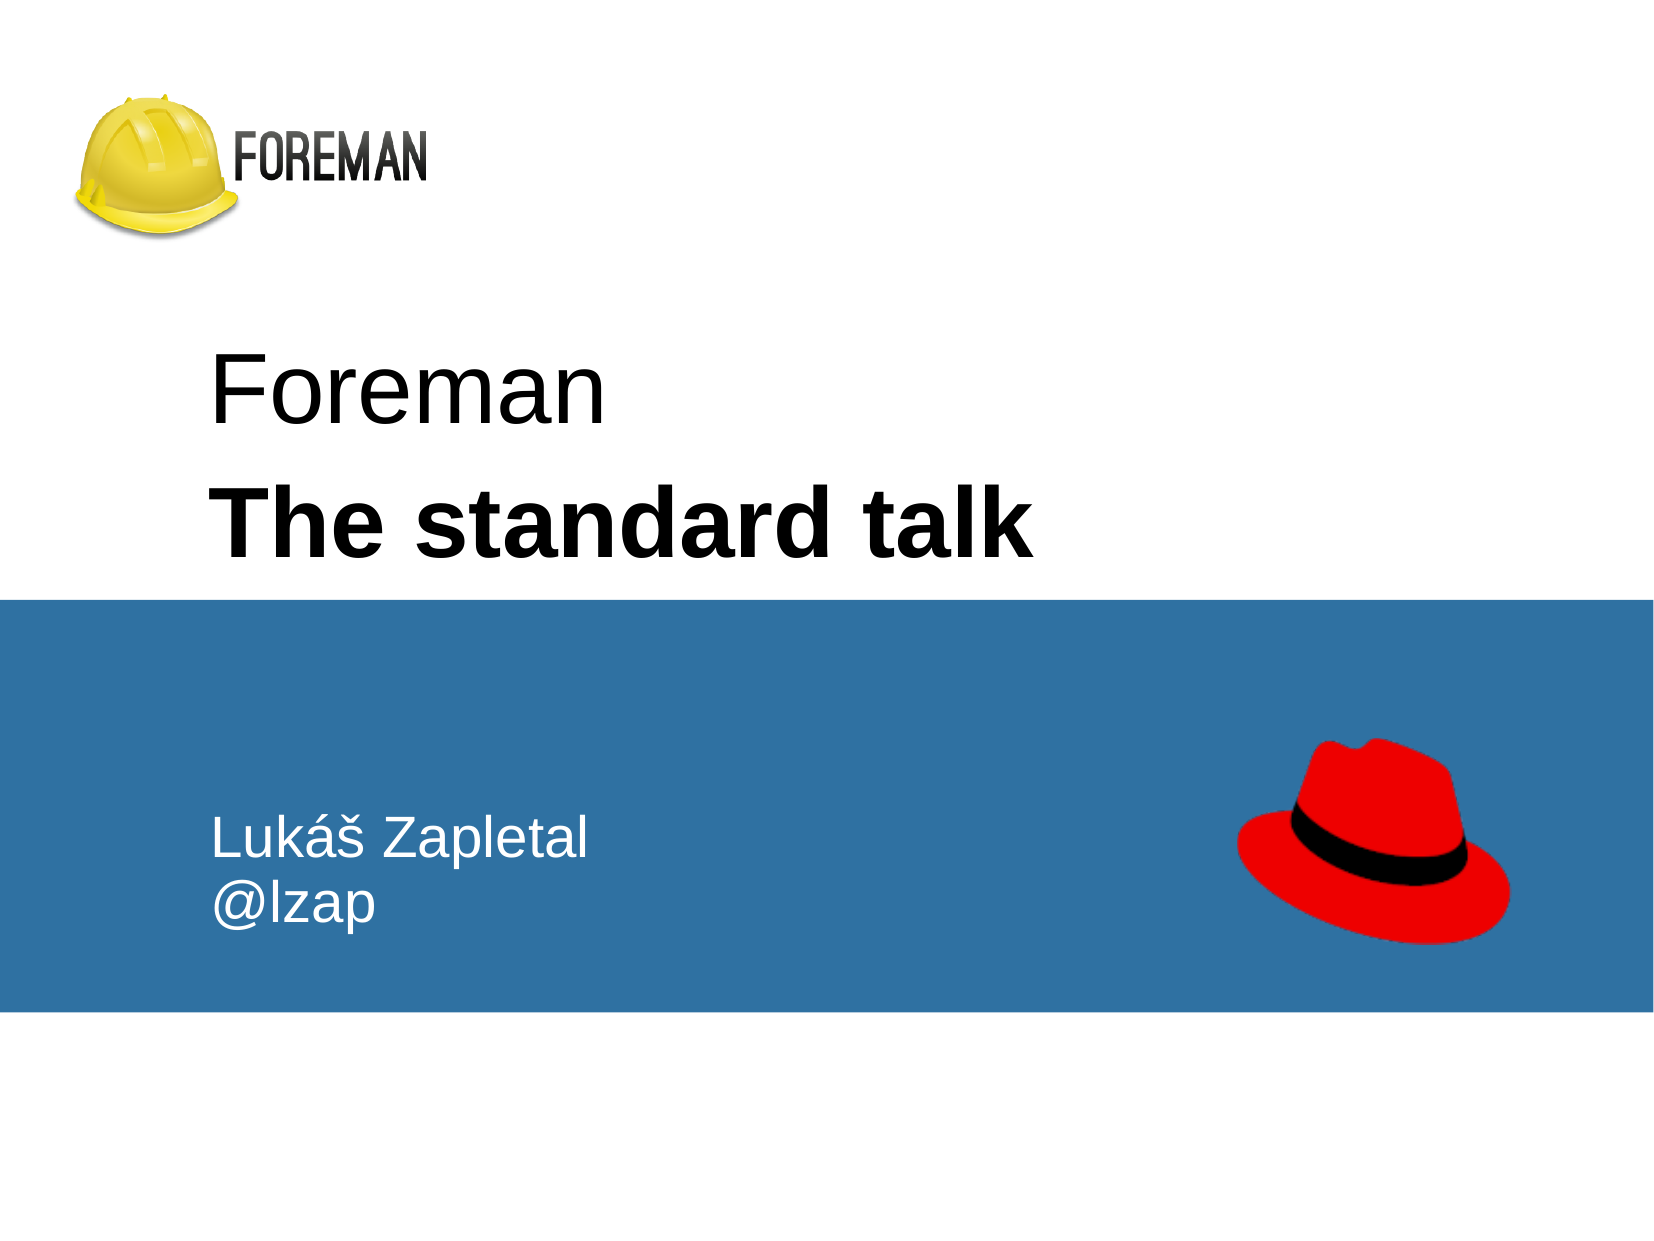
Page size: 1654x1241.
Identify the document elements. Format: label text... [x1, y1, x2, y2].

picture [70, 94, 426, 243]
text_box Lukáš Zapletal @lzap [195, 797, 1201, 1008]
text_box Foreman The standard talk [193, 303, 1211, 721]
picture [1237, 738, 1512, 945]
